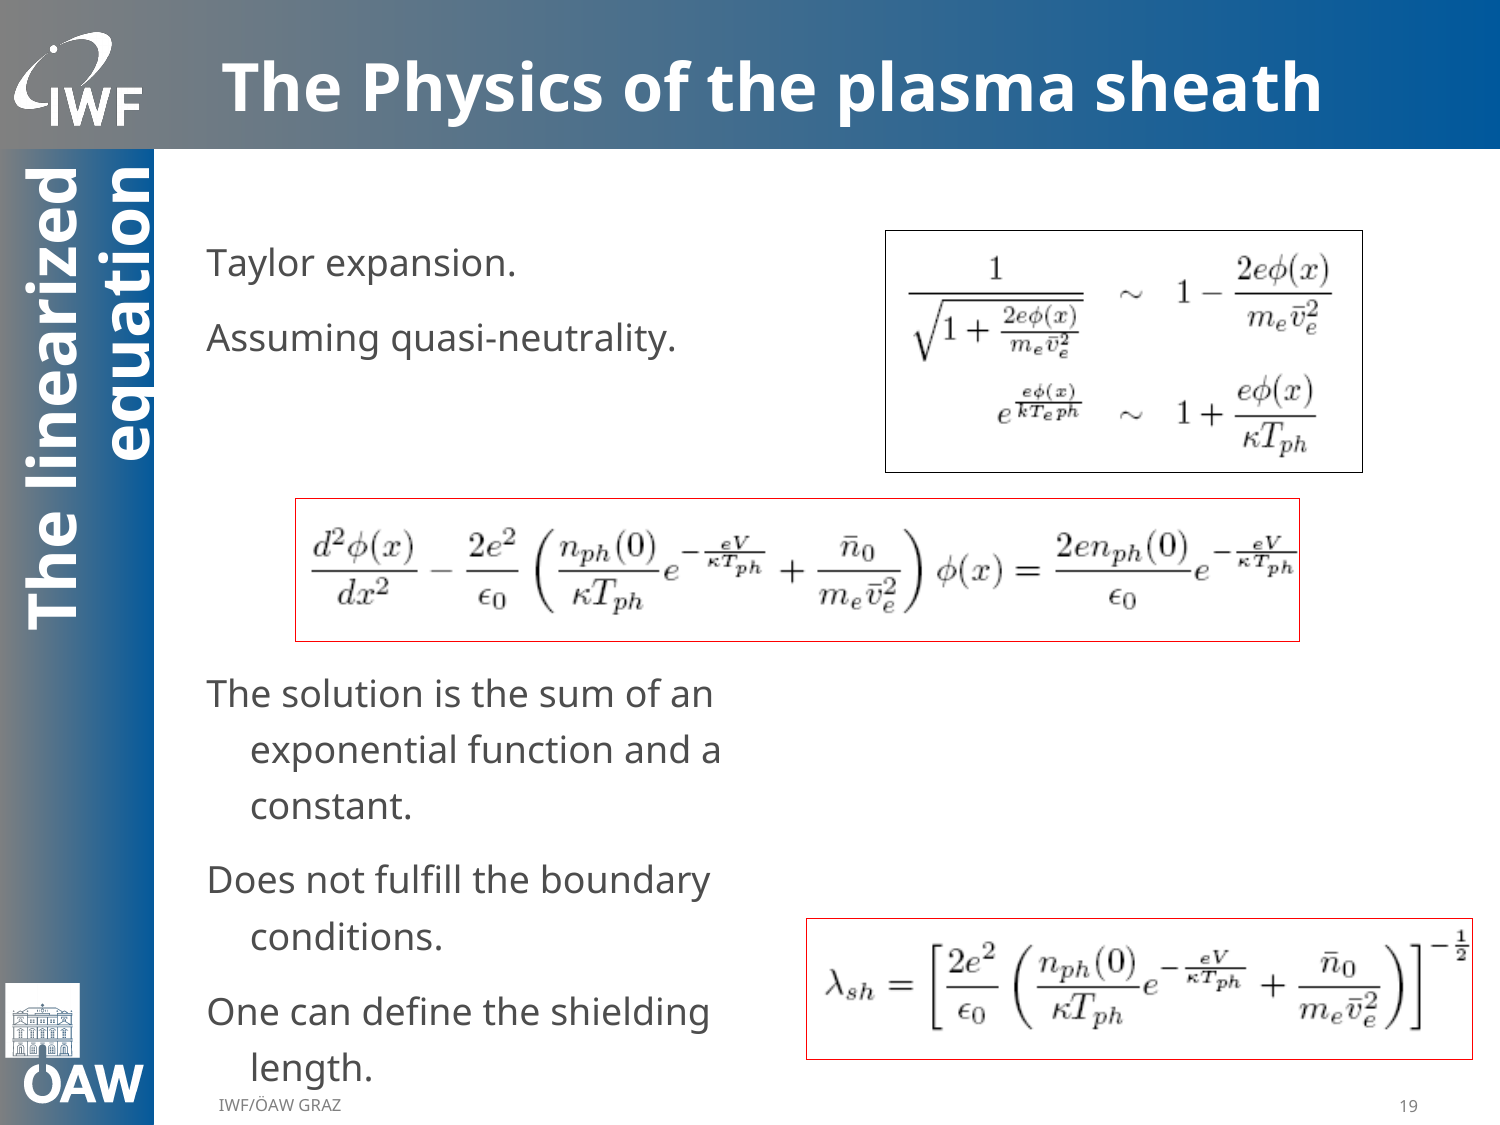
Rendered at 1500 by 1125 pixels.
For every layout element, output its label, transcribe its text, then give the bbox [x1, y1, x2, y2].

picture [827, 514, 1299, 627]
picture [1473, 923, 1480, 1045]
picture [885, 236, 1380, 476]
picture [827, 923, 1472, 1045]
title The Physics of the plasma sheath [206, 31, 1459, 149]
list Taylor expansion. Assuming quasi-neutrality. The solution is the sum of an exponential function and a constant. Does not fulfill the boundary conditions. One can define the shielding length. [206, 231, 827, 1053]
list Taylor expansion. Assuming quasi-neutrality. The solution is the sum of an exponential function and a constant. Does not fulfill the boundary conditions. One can define the shielding length. [296, 499, 827, 641]
picture [8, 32, 154, 132]
text_box The linearized equation [29, 148, 154, 959]
picture [886, 236, 1362, 472]
picture [5, 983, 154, 1105]
